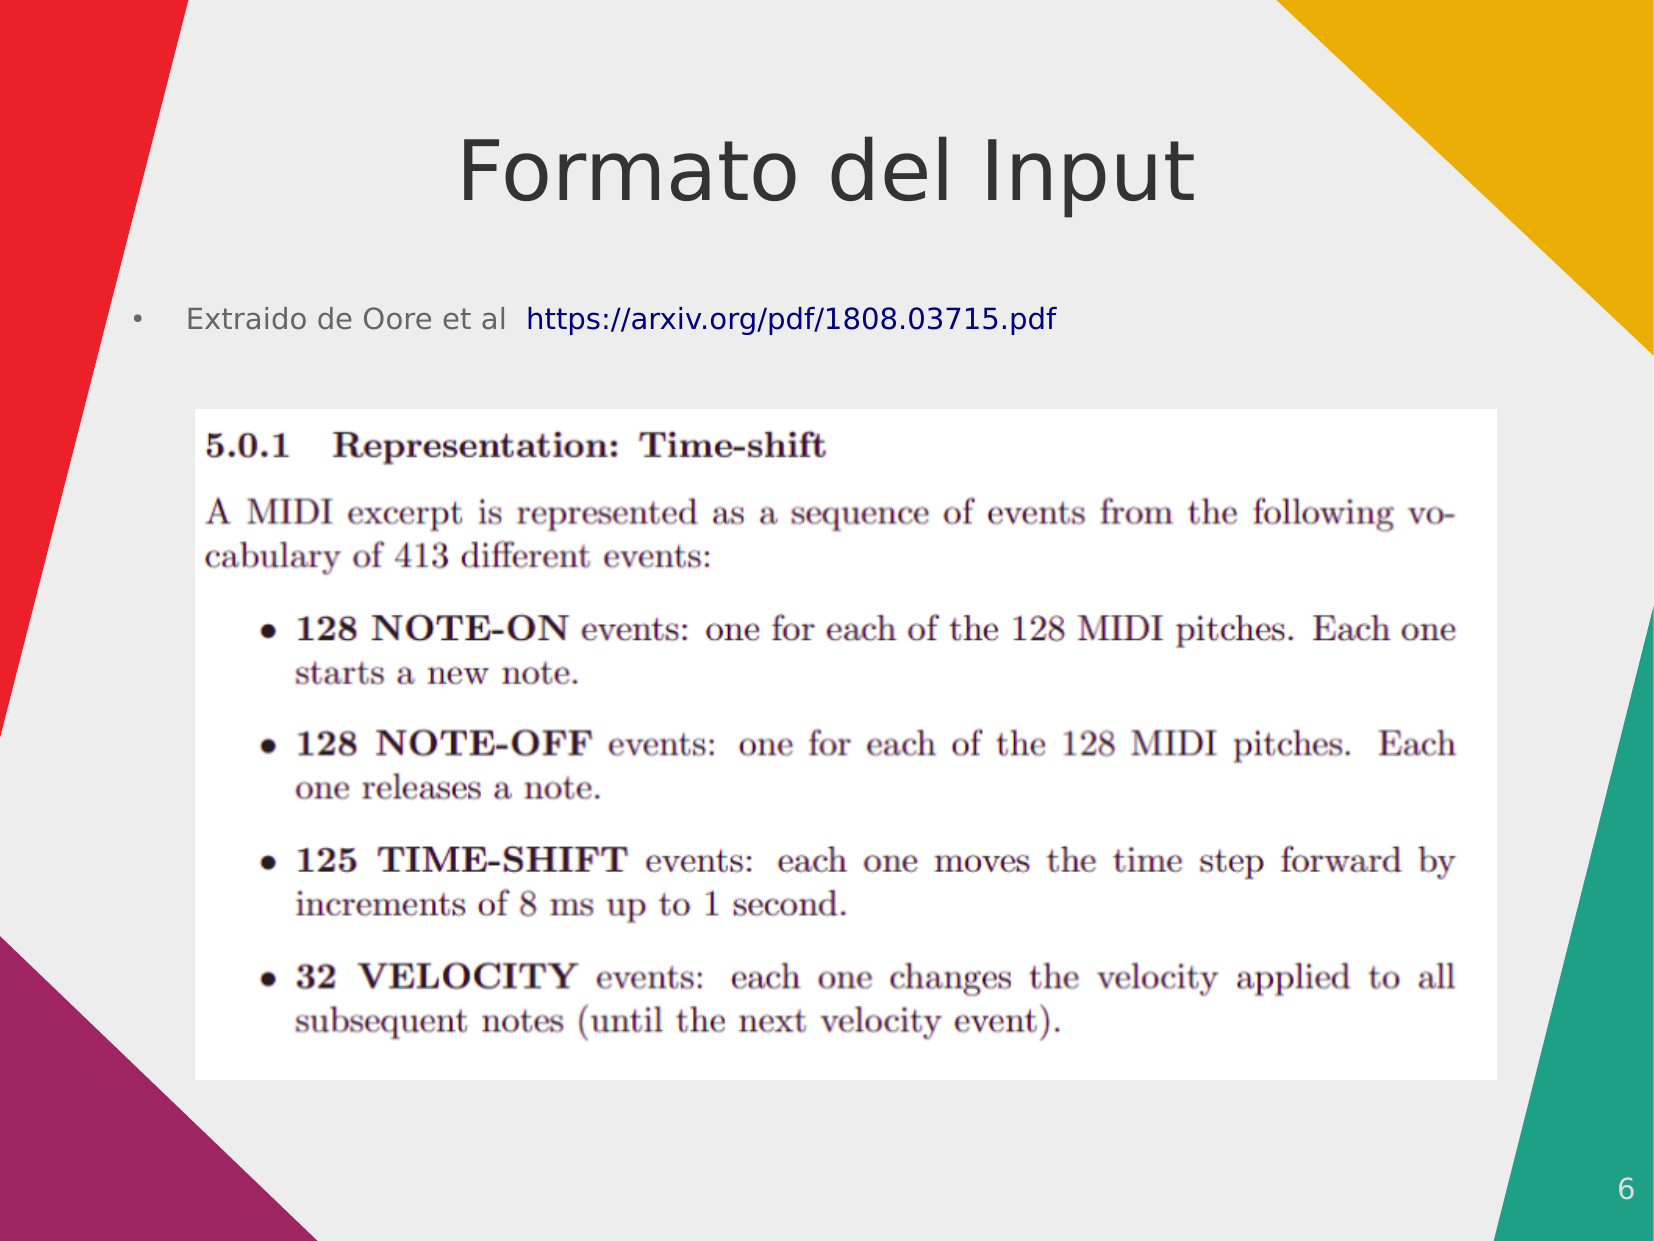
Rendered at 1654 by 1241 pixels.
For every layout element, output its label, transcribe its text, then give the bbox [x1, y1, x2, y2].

picture [195, 409, 1497, 1081]
title Formato del Input [114, 73, 1539, 271]
list Extraido de Oore et al https://arxiv.org/pdf/1808.03715.pdf [114, 302, 1539, 1033]
